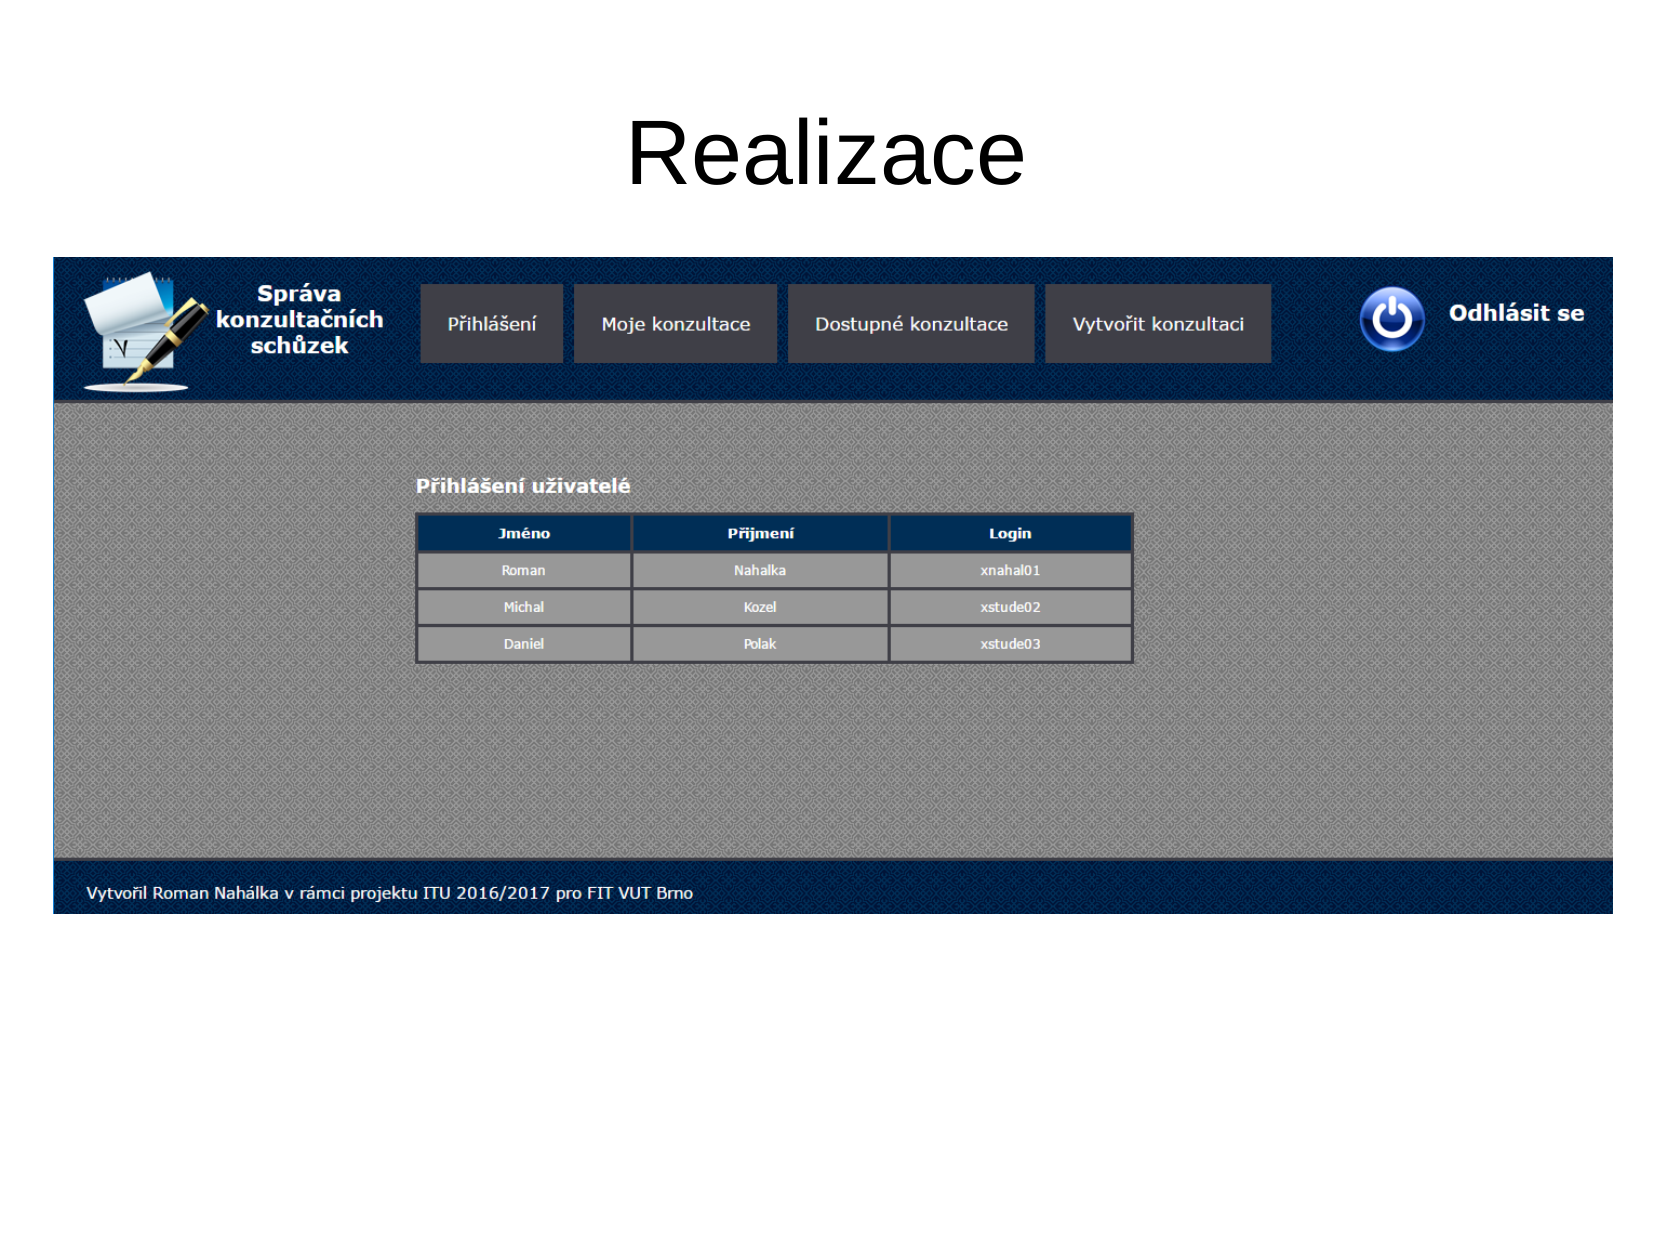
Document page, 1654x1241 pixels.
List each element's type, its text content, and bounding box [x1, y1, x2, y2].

title Realizace [82, 49, 1571, 257]
picture [53, 257, 1613, 914]
